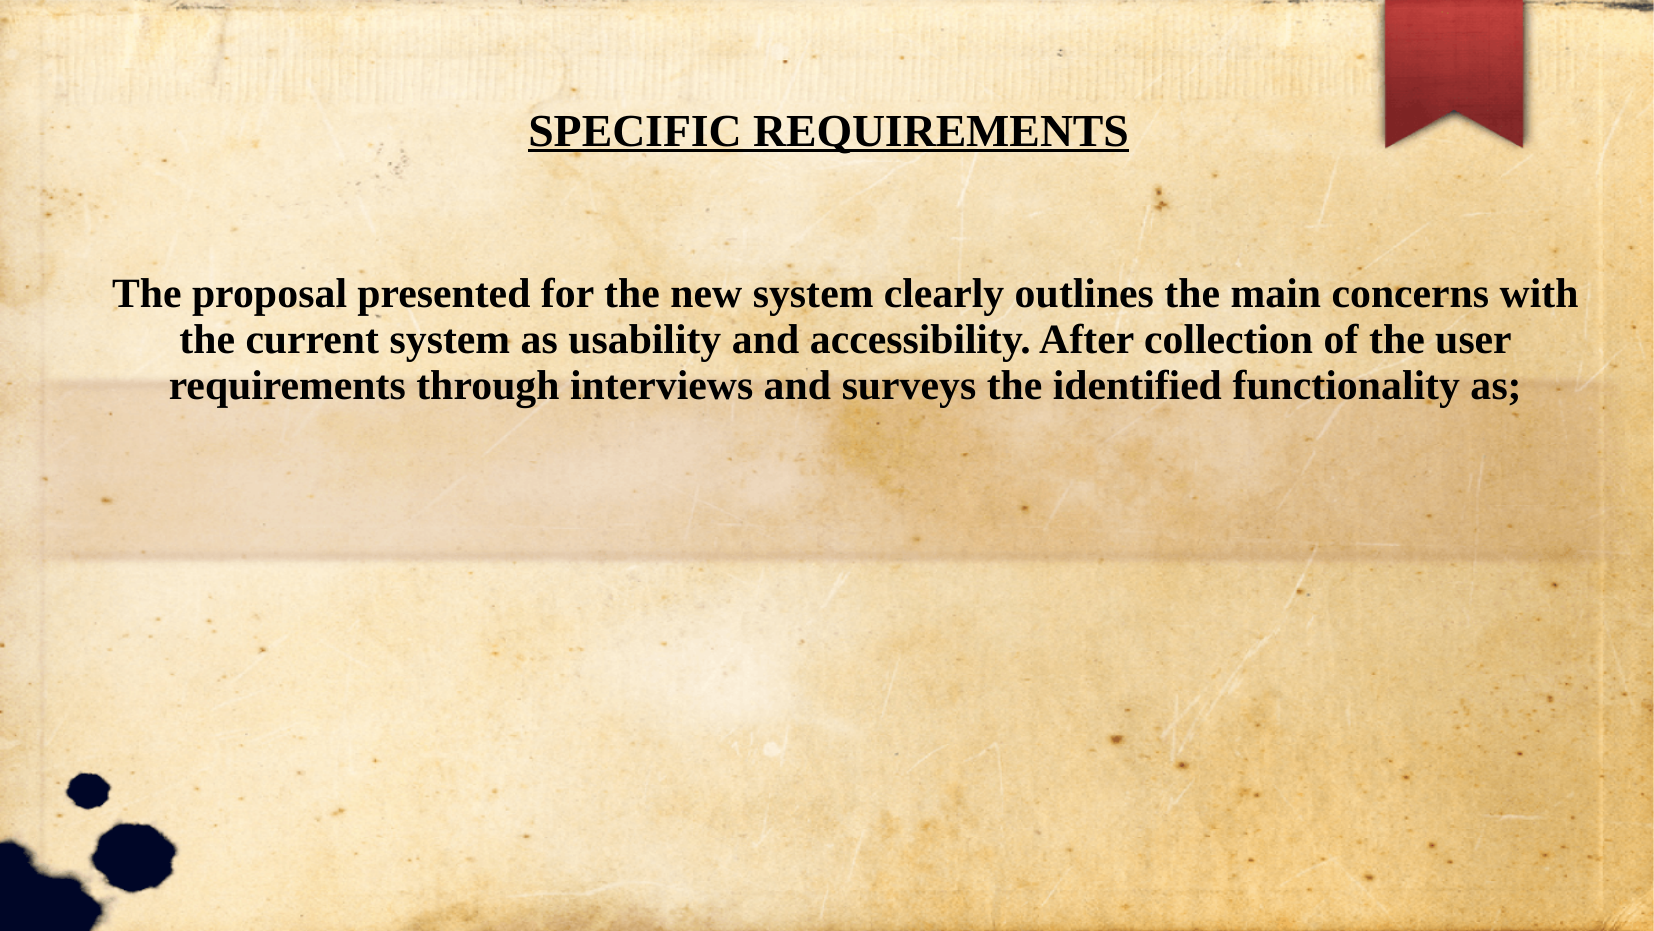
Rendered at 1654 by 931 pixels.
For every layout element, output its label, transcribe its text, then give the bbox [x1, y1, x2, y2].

picture [0, 0, 1654, 931]
title SPECIFIC REQUIREMENTS [82, 37, 1576, 226]
list The proposal presented for the new system clearly outlines the main concerns with the current system as usability and accessibility. After collection of the user requirements through interviews and surveys the identified functionality as; [101, 270, 1591, 810]
